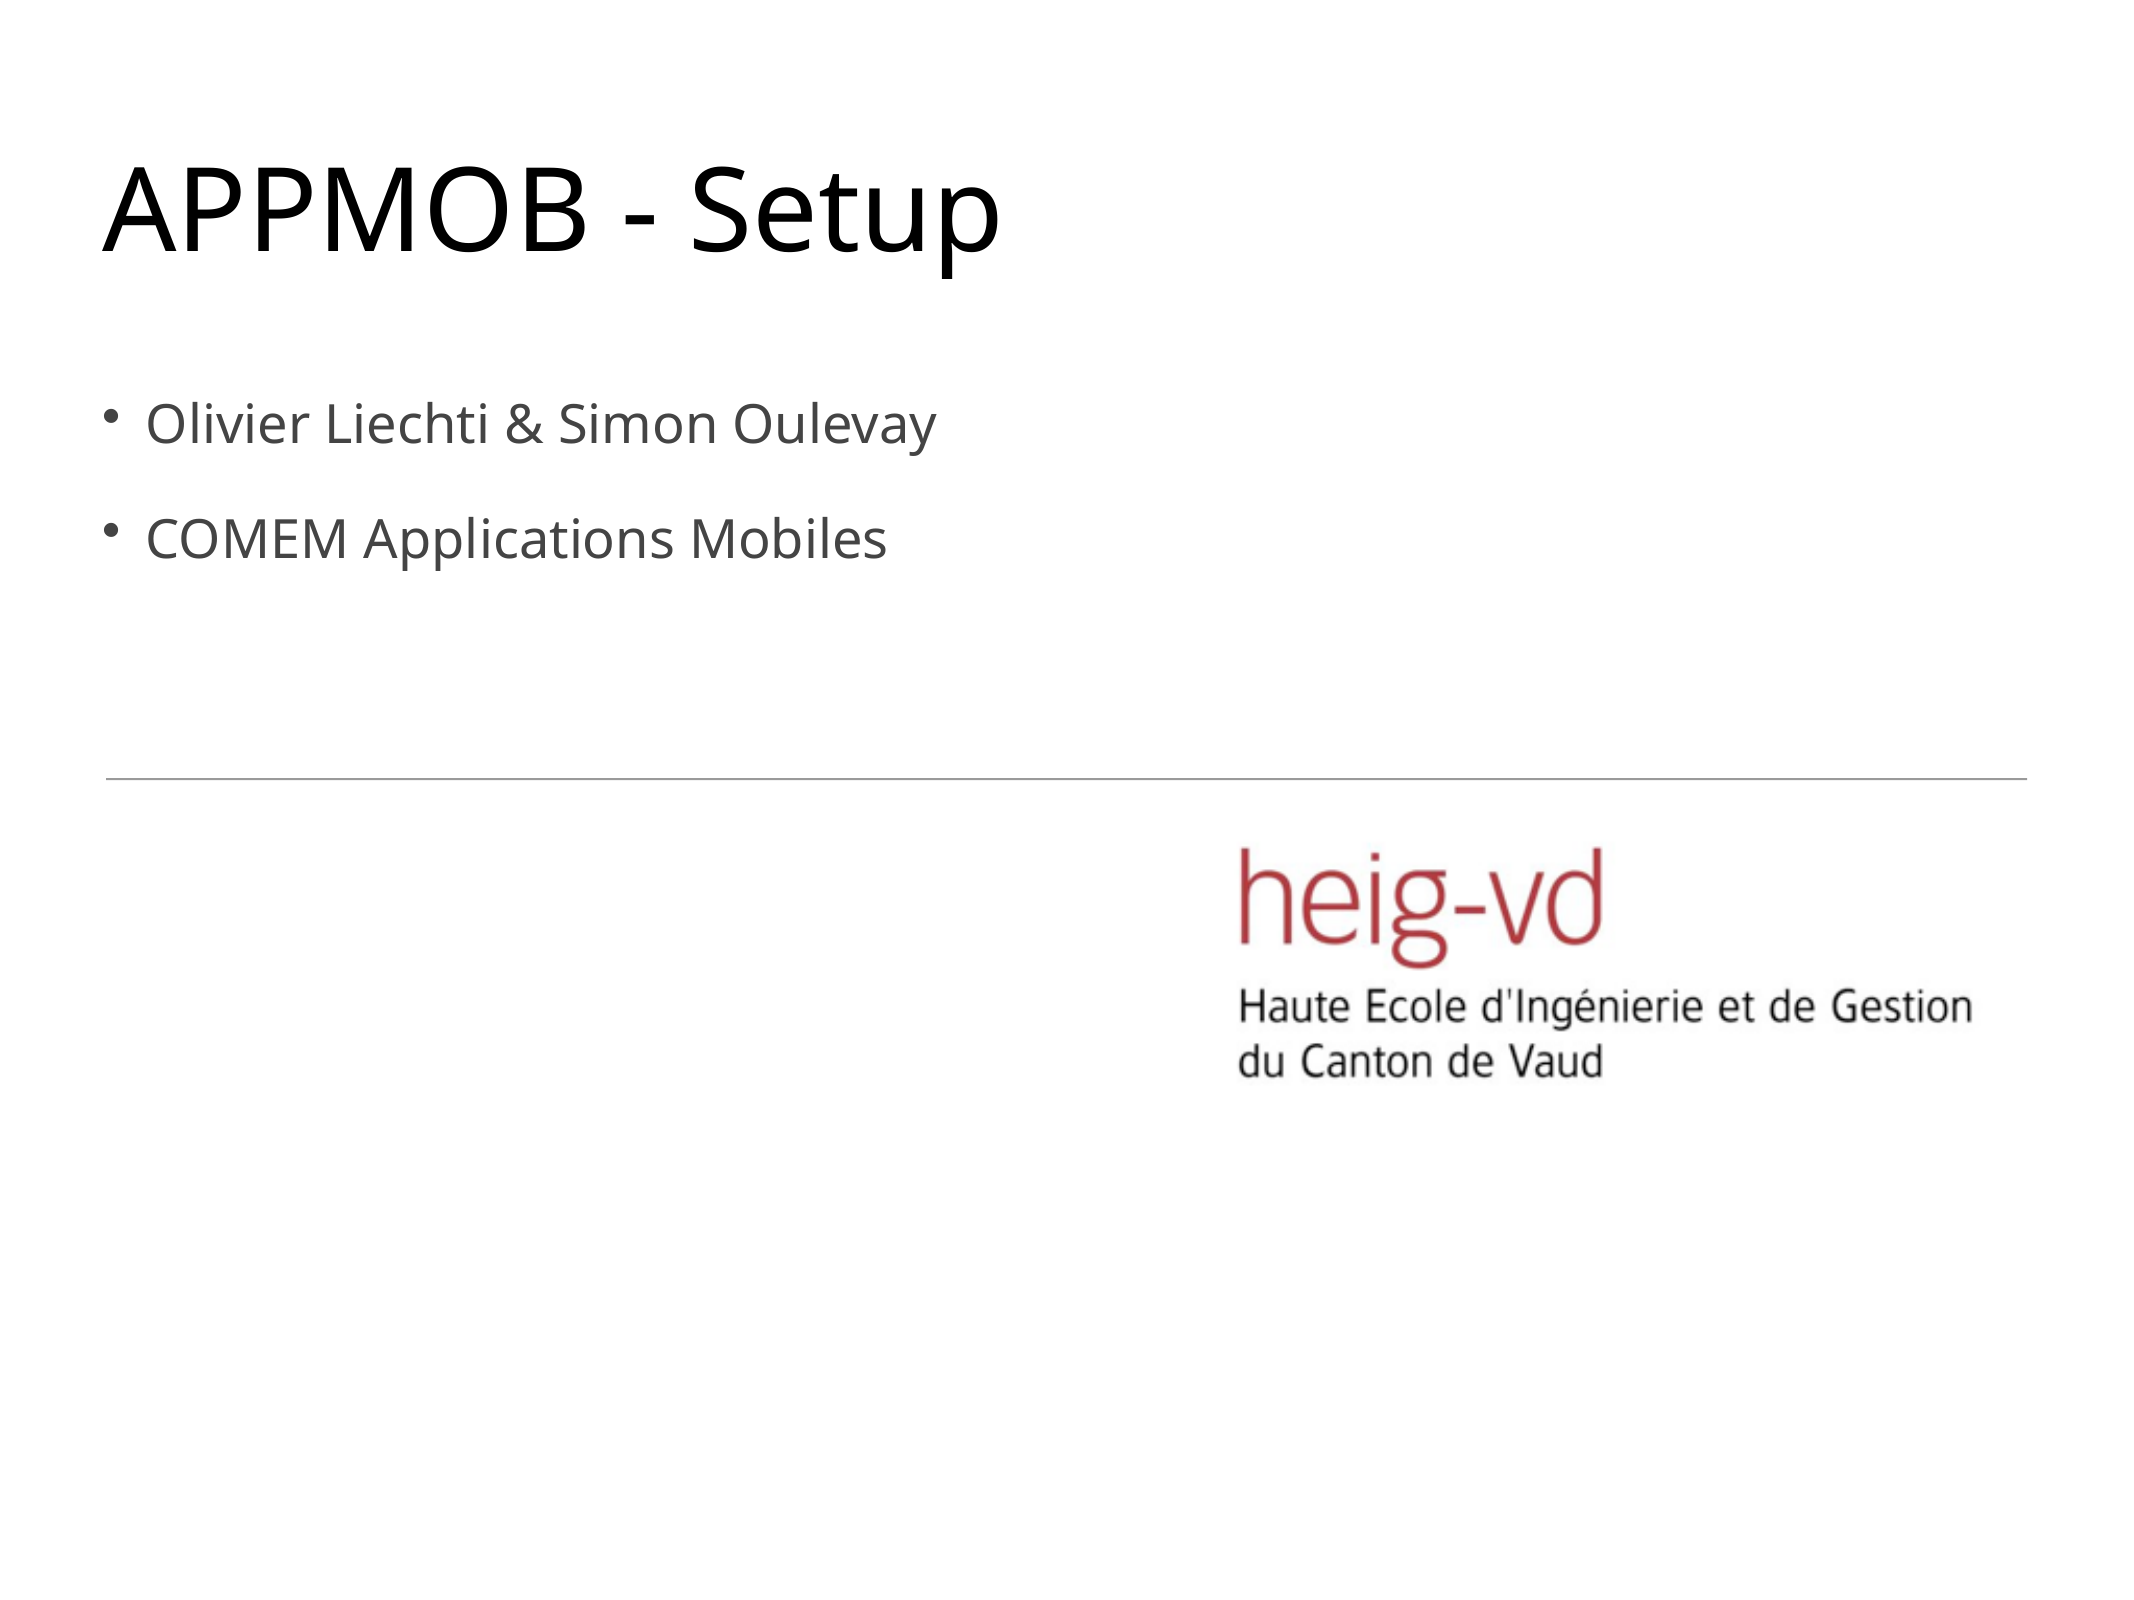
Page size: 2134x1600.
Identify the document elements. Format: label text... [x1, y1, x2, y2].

title APPMOB - Setup [93, 54, 2040, 284]
subtitle Olivier Liechti & Simon Oulevay COMEM Applications Mobiles [93, 381, 2040, 1459]
